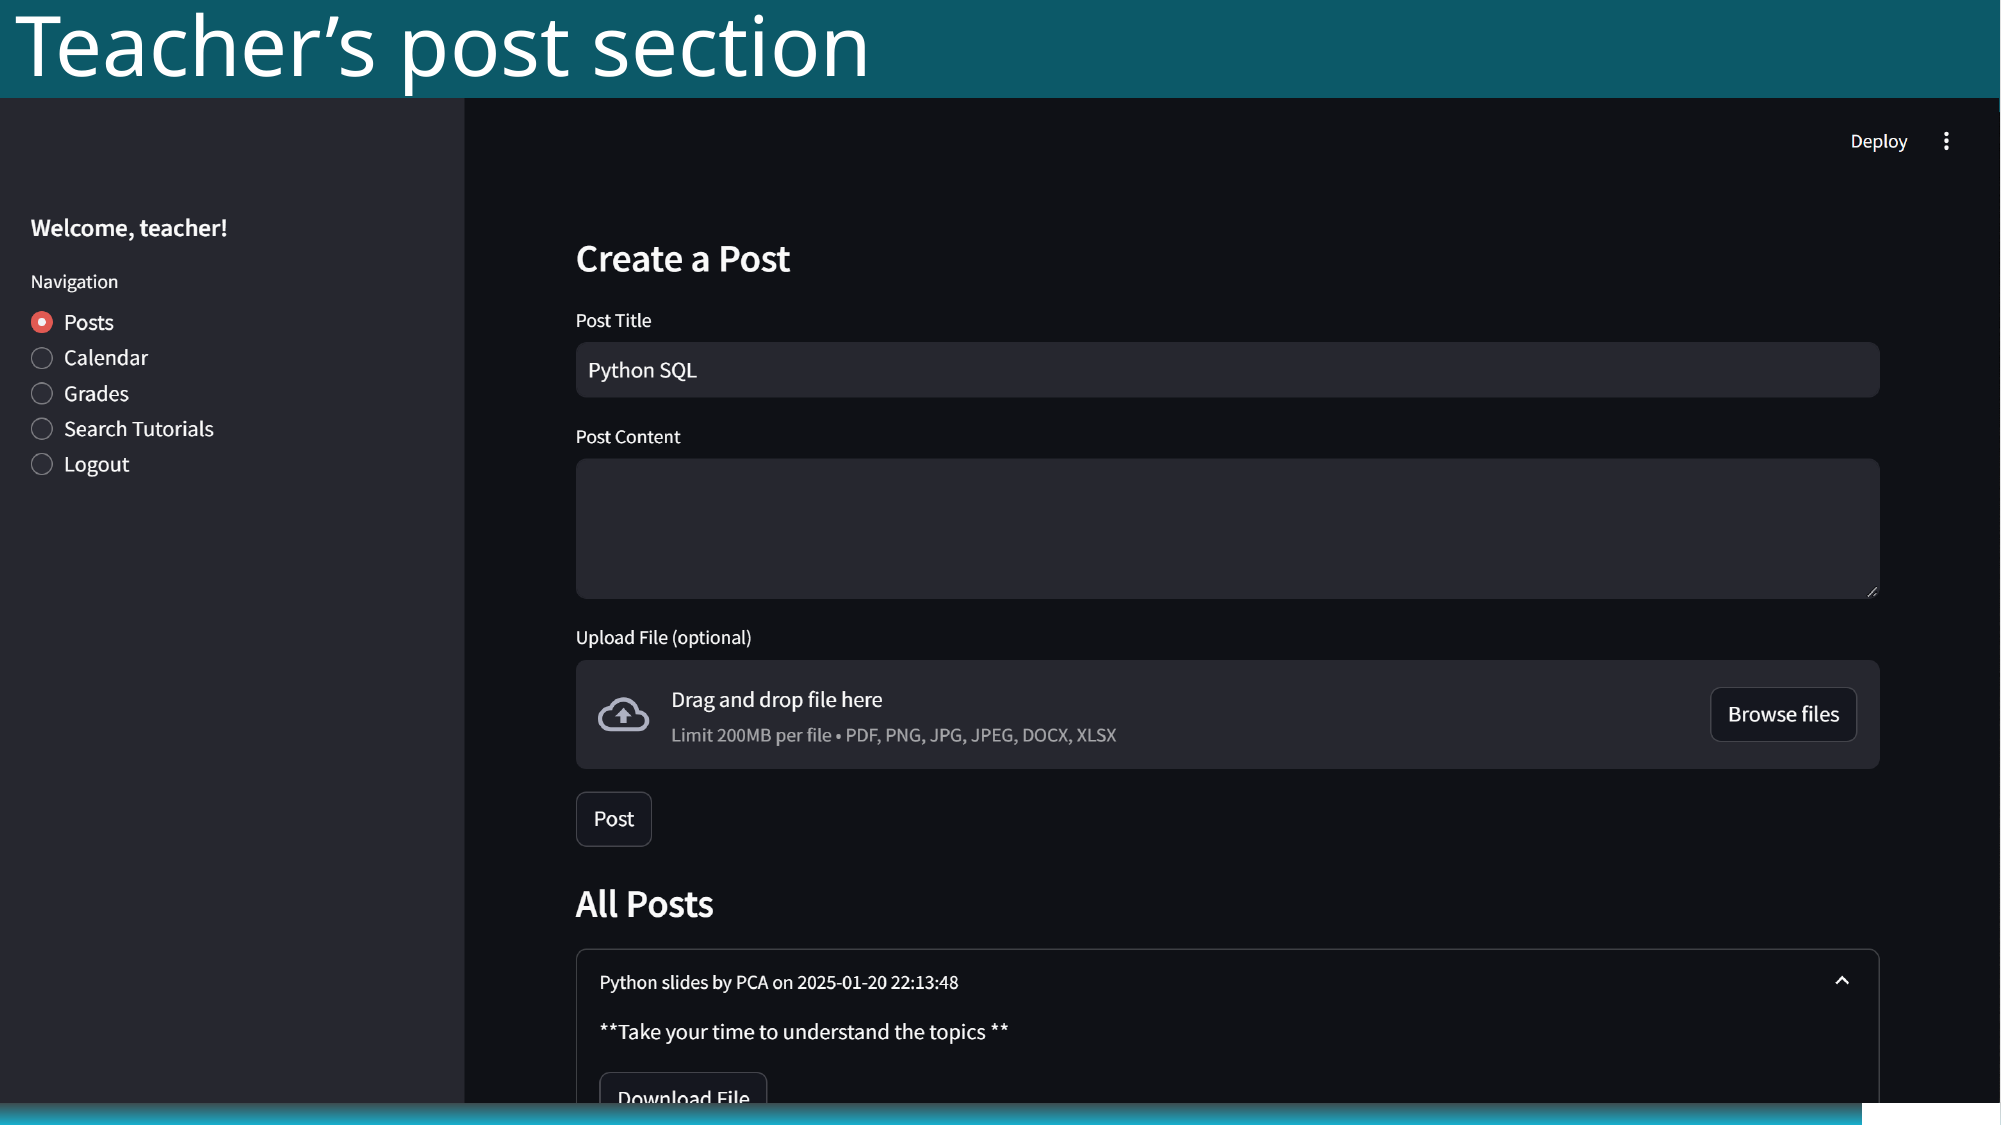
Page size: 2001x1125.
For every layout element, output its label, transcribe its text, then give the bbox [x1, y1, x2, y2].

picture [0, 98, 2000, 1103]
title Teacher’s post section [0, 0, 2000, 98]
